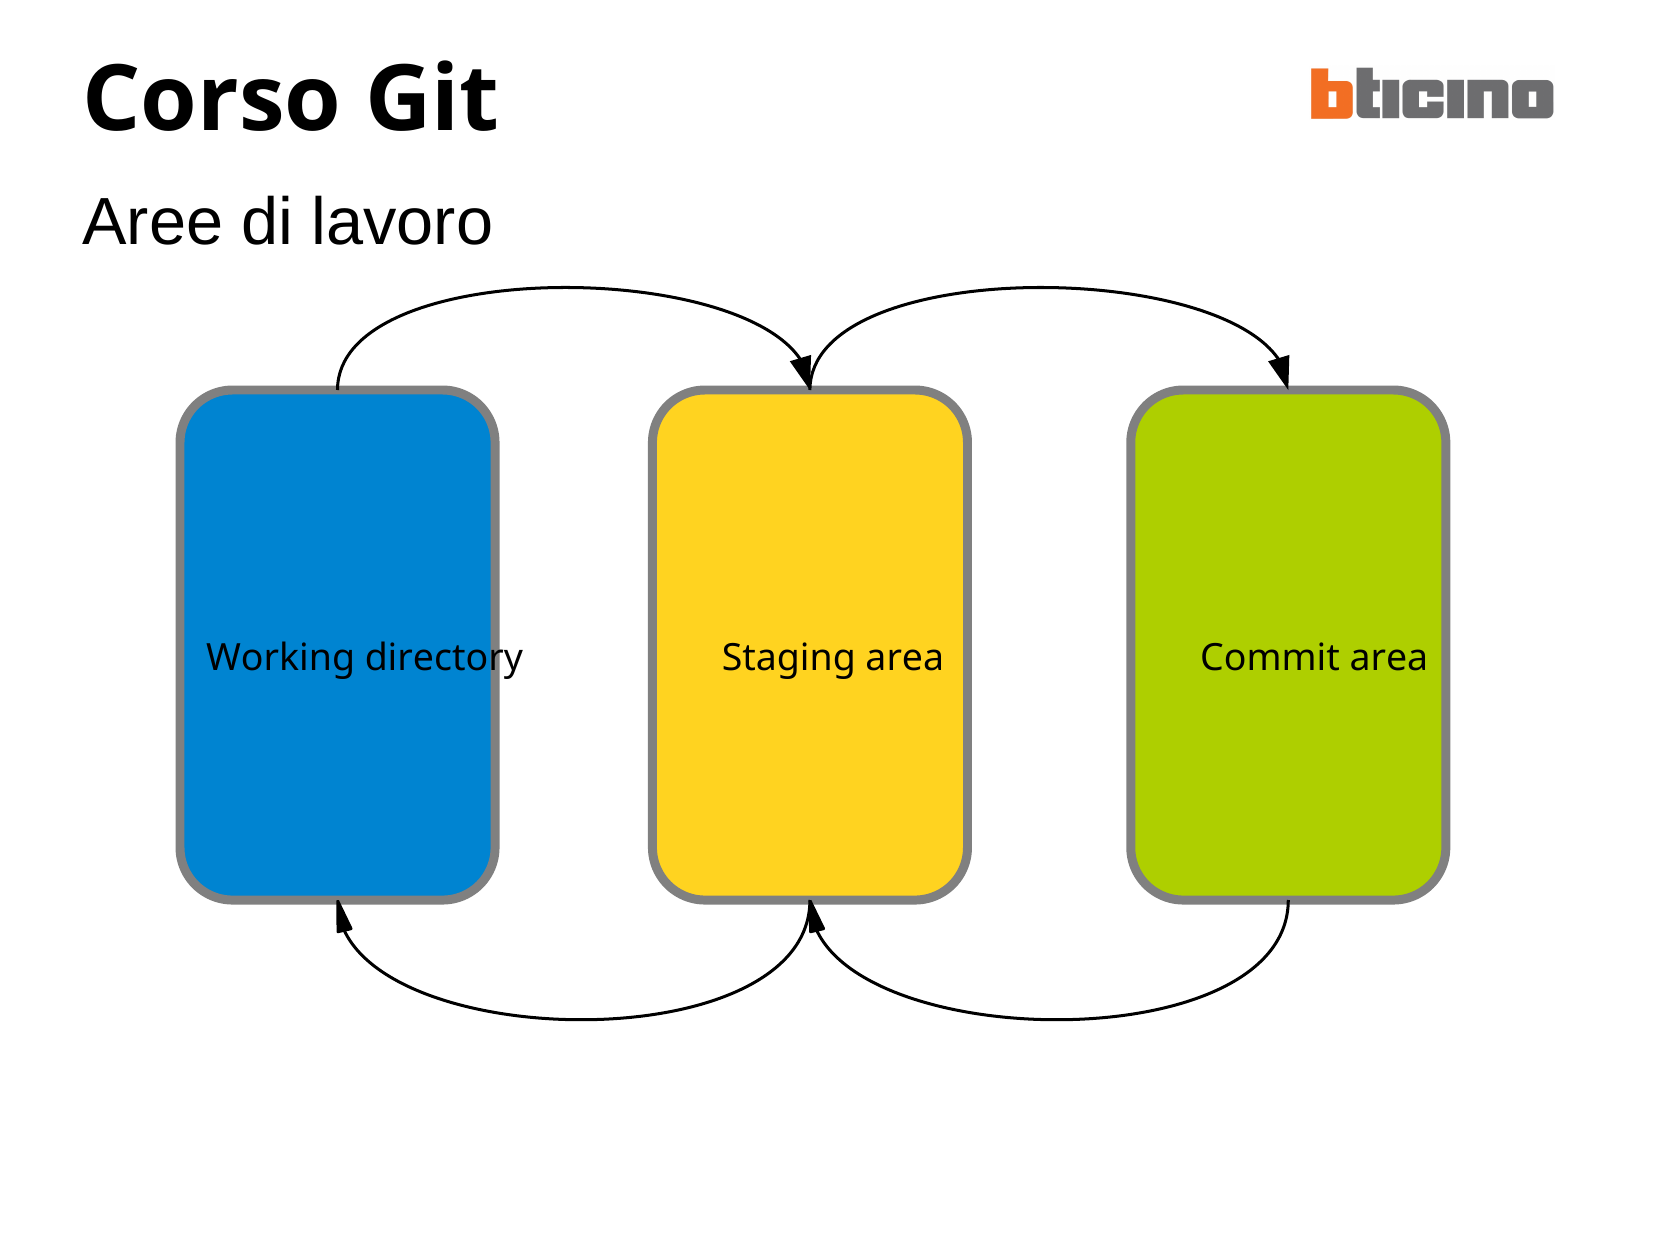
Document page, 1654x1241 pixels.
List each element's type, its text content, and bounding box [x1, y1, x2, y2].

text_box Staging area [707, 630, 911, 687]
text_box [180, 390, 496, 901]
text_box Working directory [191, 630, 471, 687]
text_box Commit area [1185, 630, 1392, 687]
text_box [1130, 390, 1446, 901]
text_box [652, 390, 968, 901]
list Aree di lavoro [82, 180, 1561, 1096]
title Corso Git [82, 48, 1570, 151]
